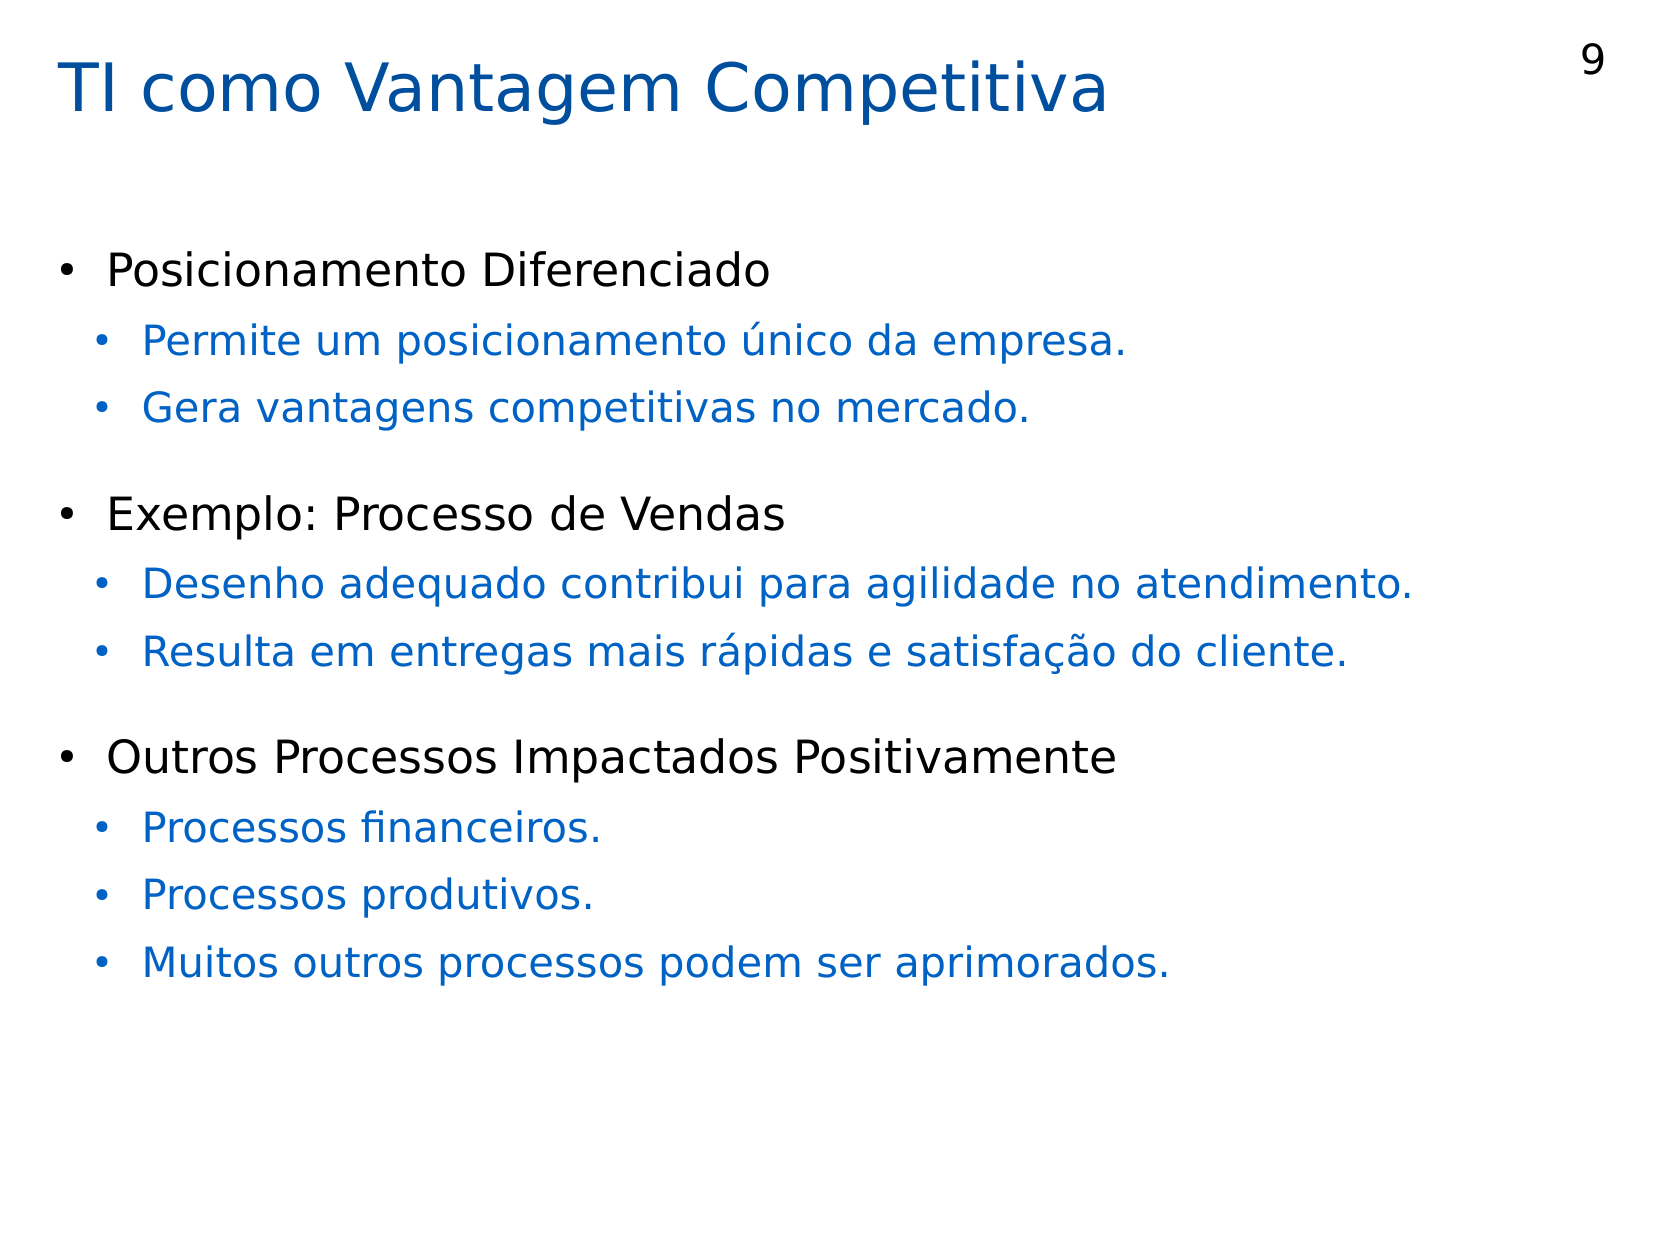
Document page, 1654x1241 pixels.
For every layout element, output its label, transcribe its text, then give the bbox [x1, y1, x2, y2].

list Posicionamento Diferenciado Permite um posicionamento único da empresa. Gera vantagens competitivas no mercado. Exemplo: Processo de Vendas Desenho adequado contribui para agilidade no atendimento. Resulta em entregas mais rápidas e satisfação do cliente. Outros Processos Impactados Positivamente Processos financeiros. Processos produtivos. Muitos outros processos podem ser aprimorados. [59, 236, 1595, 1211]
title TI como Vantagem Competitiva [59, 29, 1506, 148]
